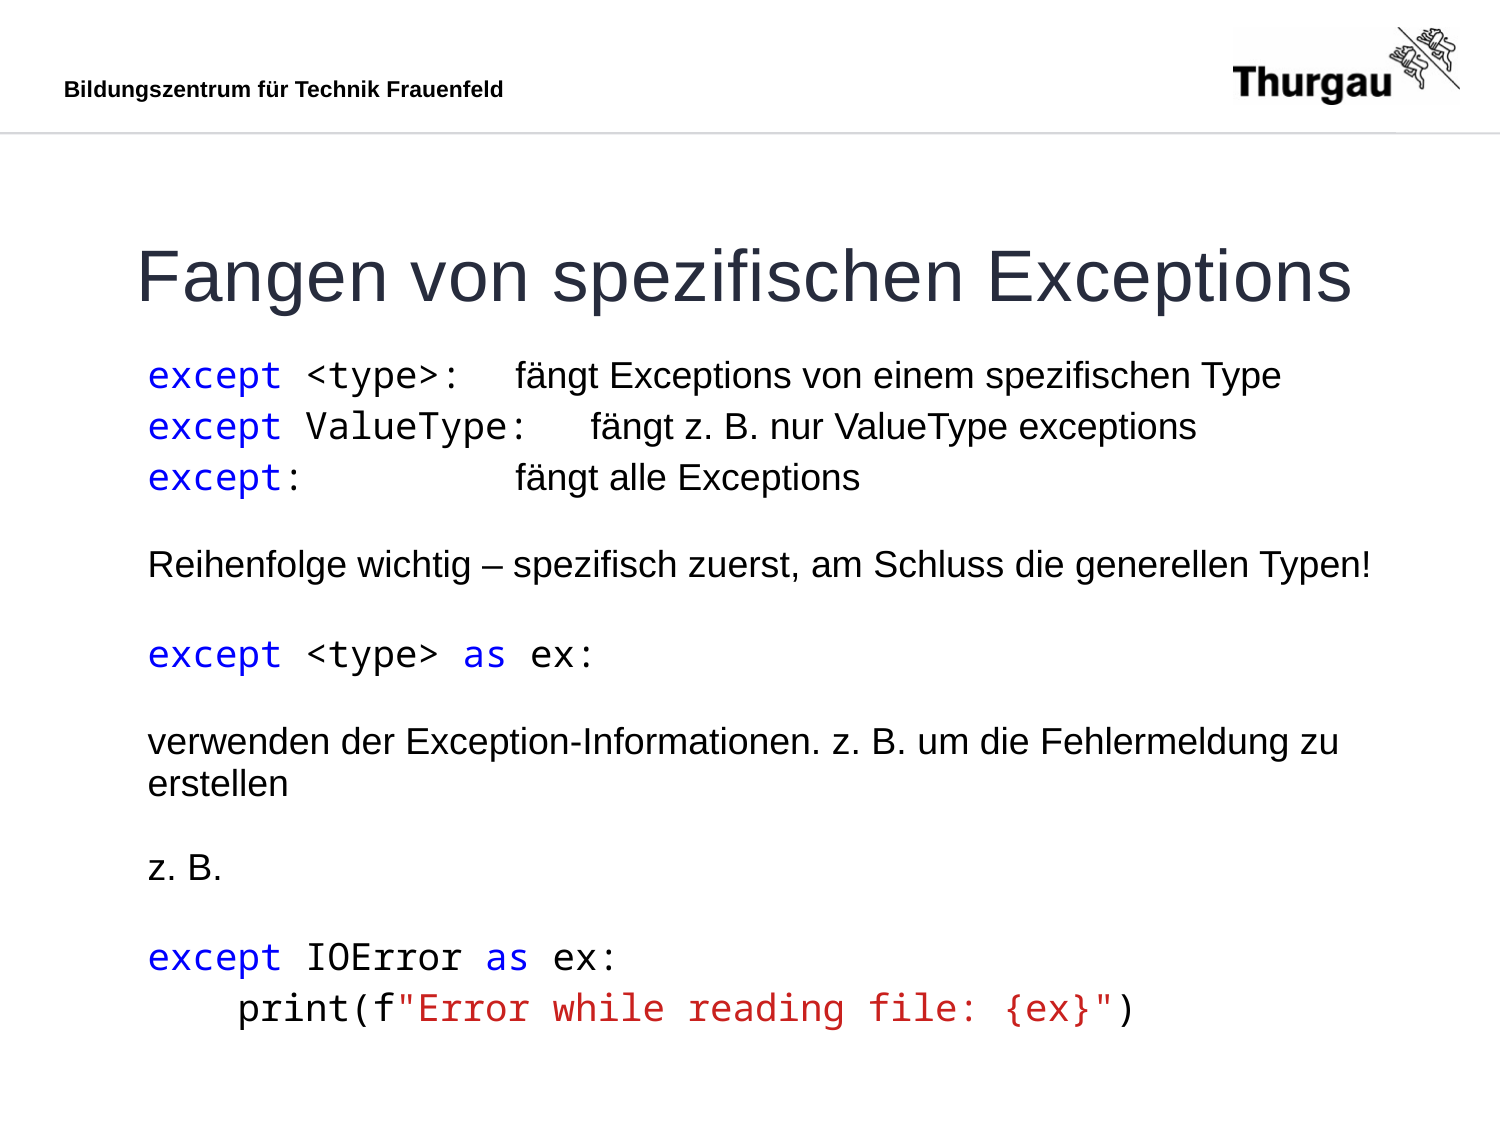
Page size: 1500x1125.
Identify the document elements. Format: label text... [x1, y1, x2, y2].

text_box except <type>: fängt Exceptions von einem spezifischen Type except ValueType: fängt z. B. nur ValueType exceptions except: fängt alle Exceptions Reihenfolge wichtig – spezifisch zuerst, am Schluss die generellen Typen! except <type> as ex: verwenden der Exception-Informationen. z. B. um die Fehlermeldung zu erstellen z. B. except IOError as ex: print(f"Error while reading file: {ex}") [97, 341, 1447, 1020]
text_box Bildungszentrum für Technik Frauenfeld [48, 65, 667, 115]
picture [1233, 27, 1460, 105]
text_box Fangen von spezifischen Exceptions [56, 239, 1435, 323]
